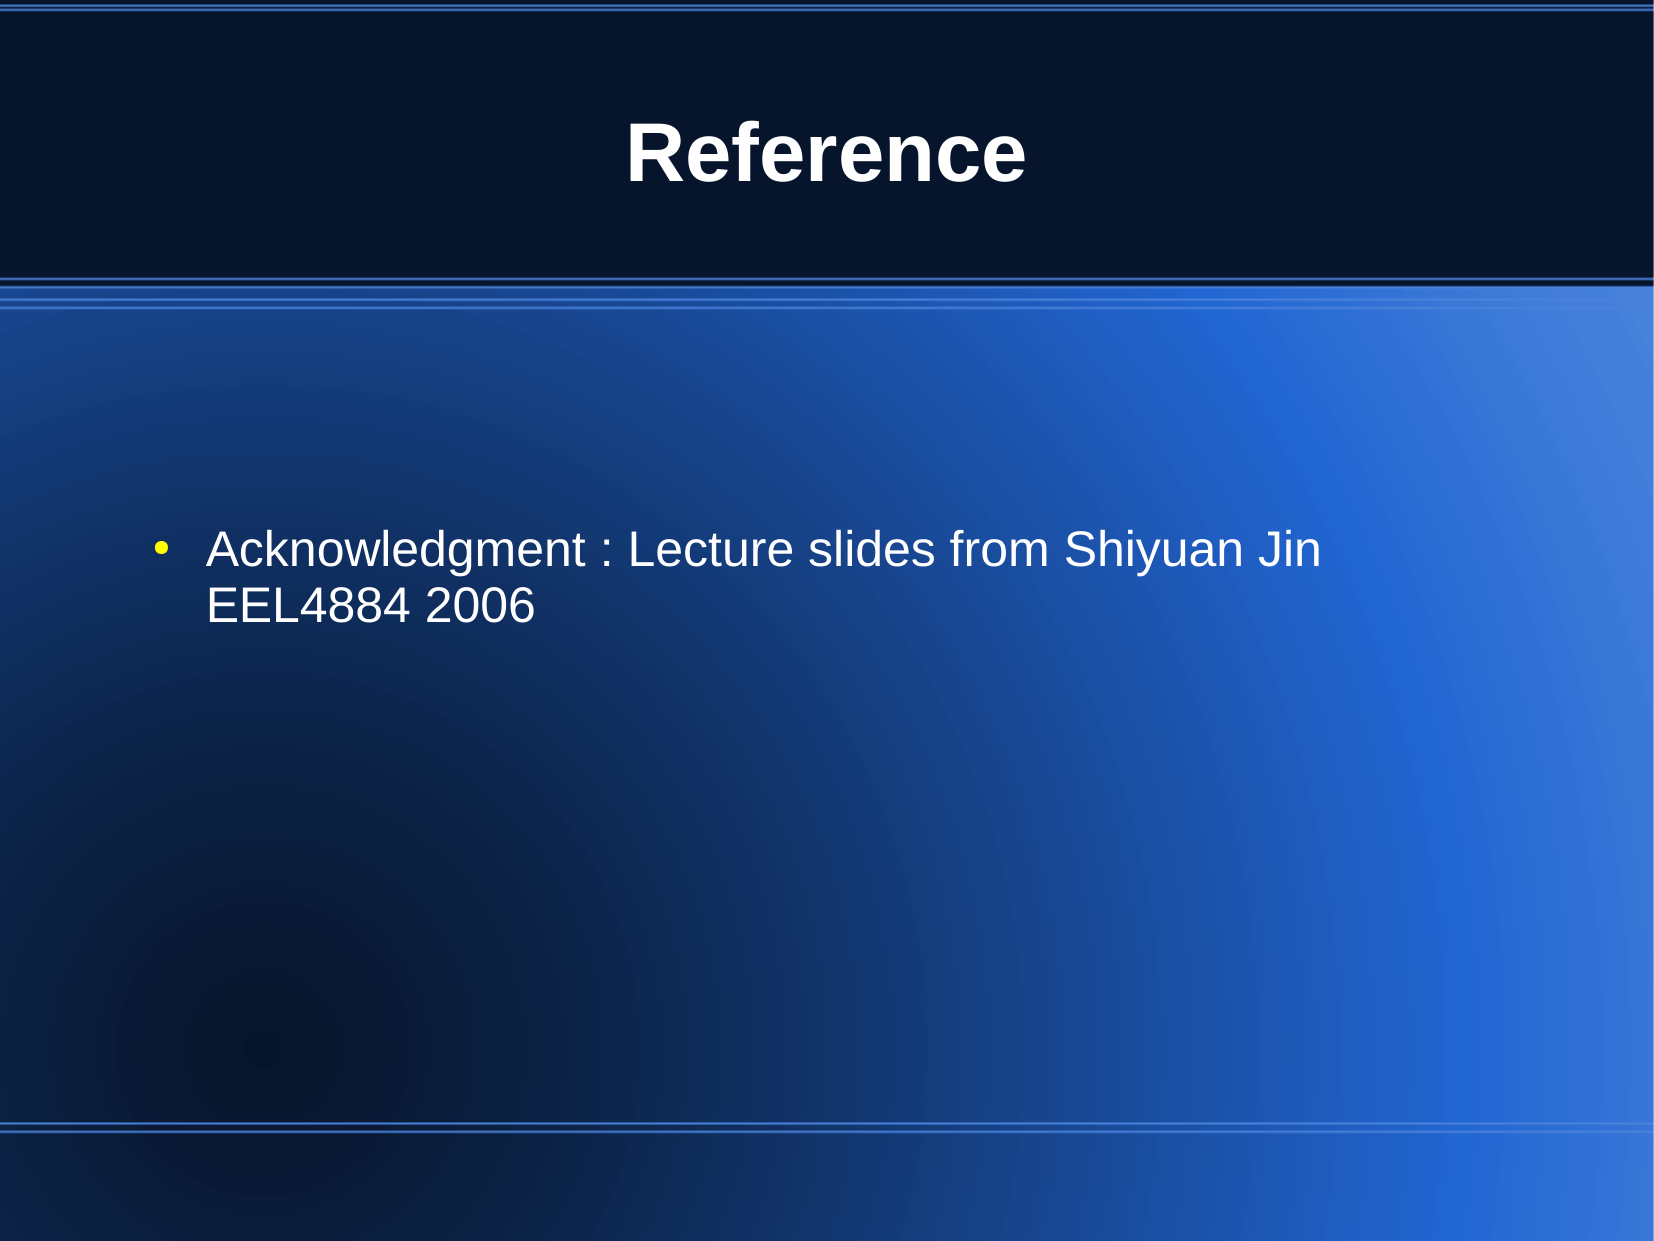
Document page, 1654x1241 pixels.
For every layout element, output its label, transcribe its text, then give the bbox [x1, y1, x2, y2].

title Reference [82, 49, 1571, 257]
picture [0, 0, 1654, 1241]
list Acknowledgment : Lecture slides from Shiyuan Jin EEL4884 2006 [134, 350, 1516, 1133]
